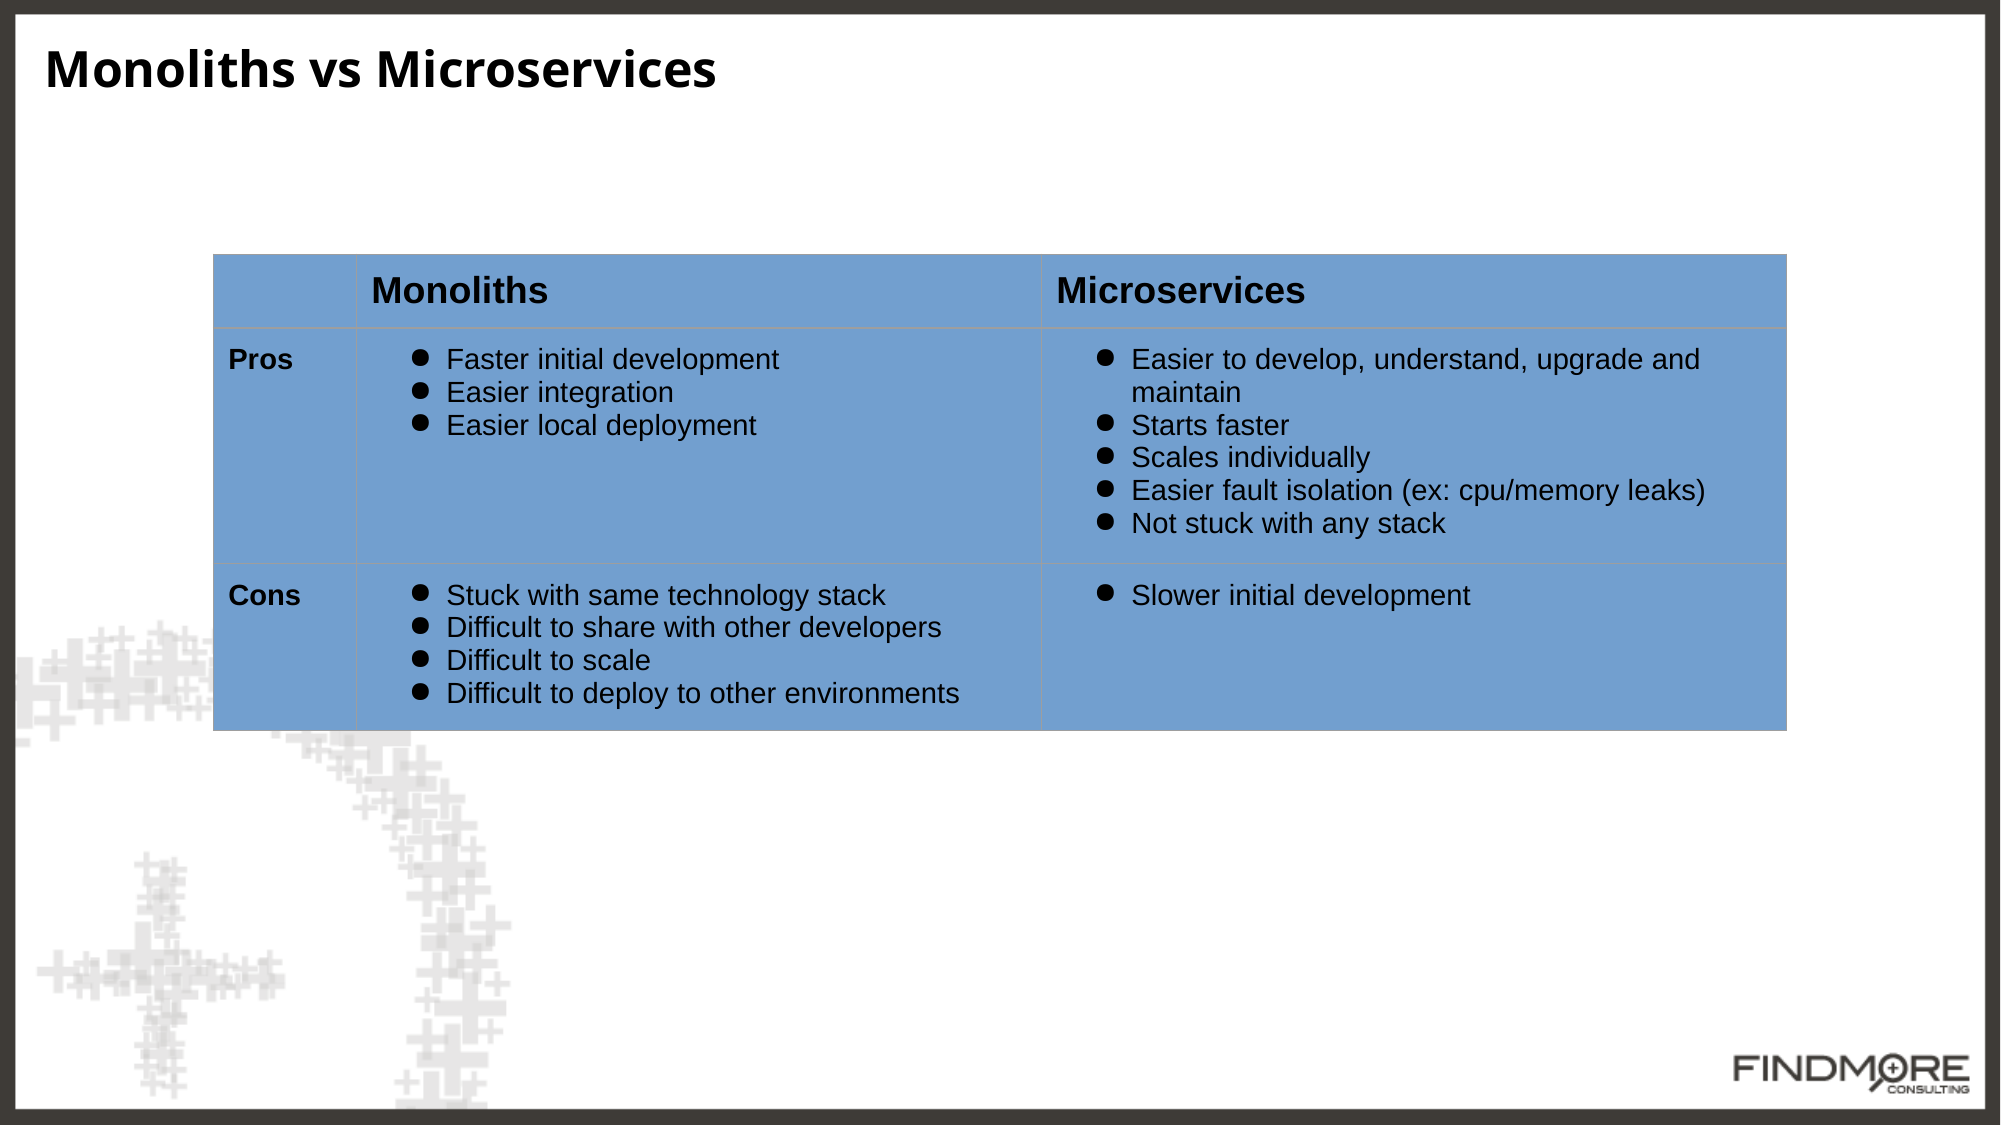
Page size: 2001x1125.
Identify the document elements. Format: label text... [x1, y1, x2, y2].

table_cell Pros [214, 329, 356, 563]
picture [0, 0, 2001, 1125]
table_header Monoliths [357, 255, 1041, 327]
table_cell Slower initial development [1042, 564, 1786, 730]
table_header [214, 255, 356, 327]
table_cell Cons [214, 564, 356, 730]
text_box Monoliths vs Microservices [29, 29, 1965, 1018]
table_cell Stuck with same technology stack Difficult to share with other developers Difficult to scale Difficult to deploy to other environments [357, 564, 1041, 730]
table_cell Easier to develop, understand, upgrade and maintain Starts faster Scales individually Easier fault isolation (ex: cpu/memory leaks) Not stuck with any stack [1042, 329, 1786, 563]
table_header Microservices [1042, 255, 1786, 327]
table_cell Faster initial development Easier integration Easier local deployment [357, 329, 1041, 563]
